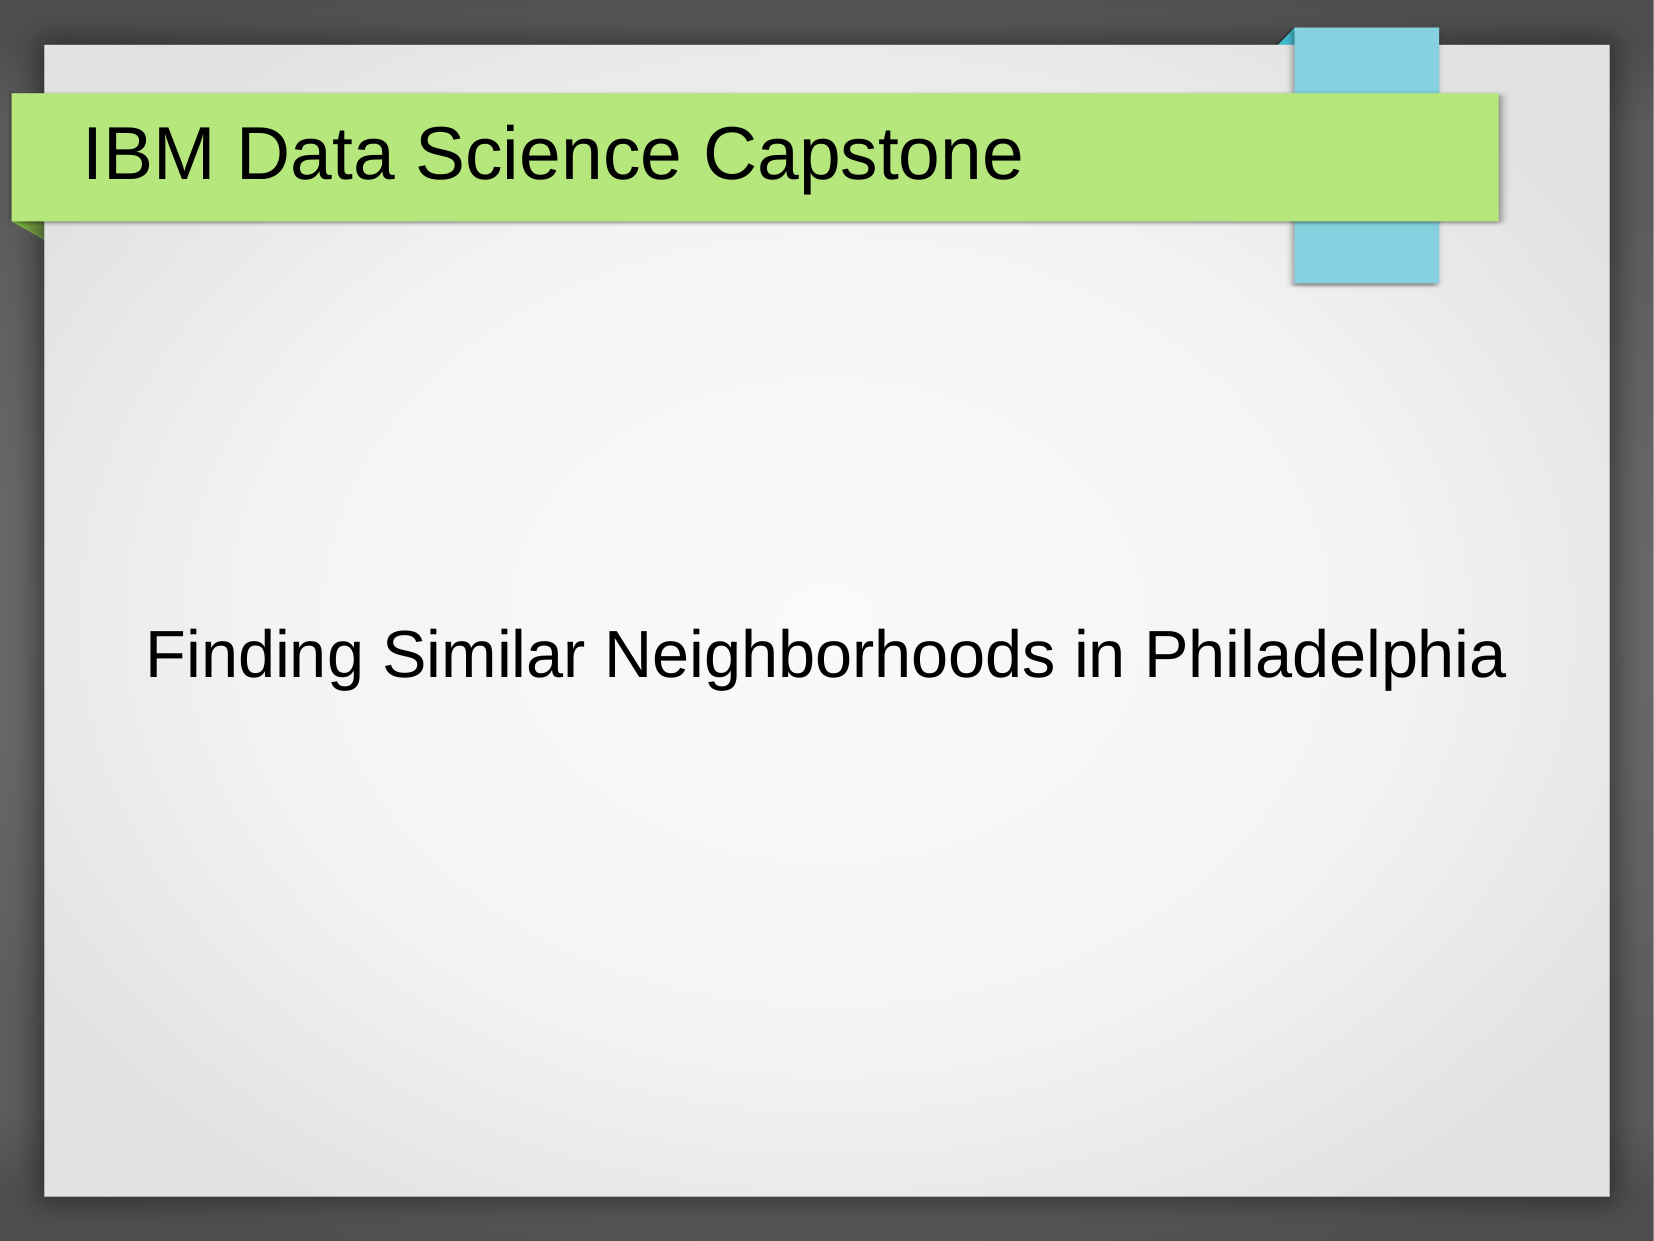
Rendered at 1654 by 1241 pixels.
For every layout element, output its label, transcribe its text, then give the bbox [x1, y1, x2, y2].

title IBM Data Science Capstone [82, 94, 1264, 213]
picture [0, 0, 1654, 1241]
subtitle Finding Similar Neighborhoods in Philadelphia [82, 295, 1571, 1015]
